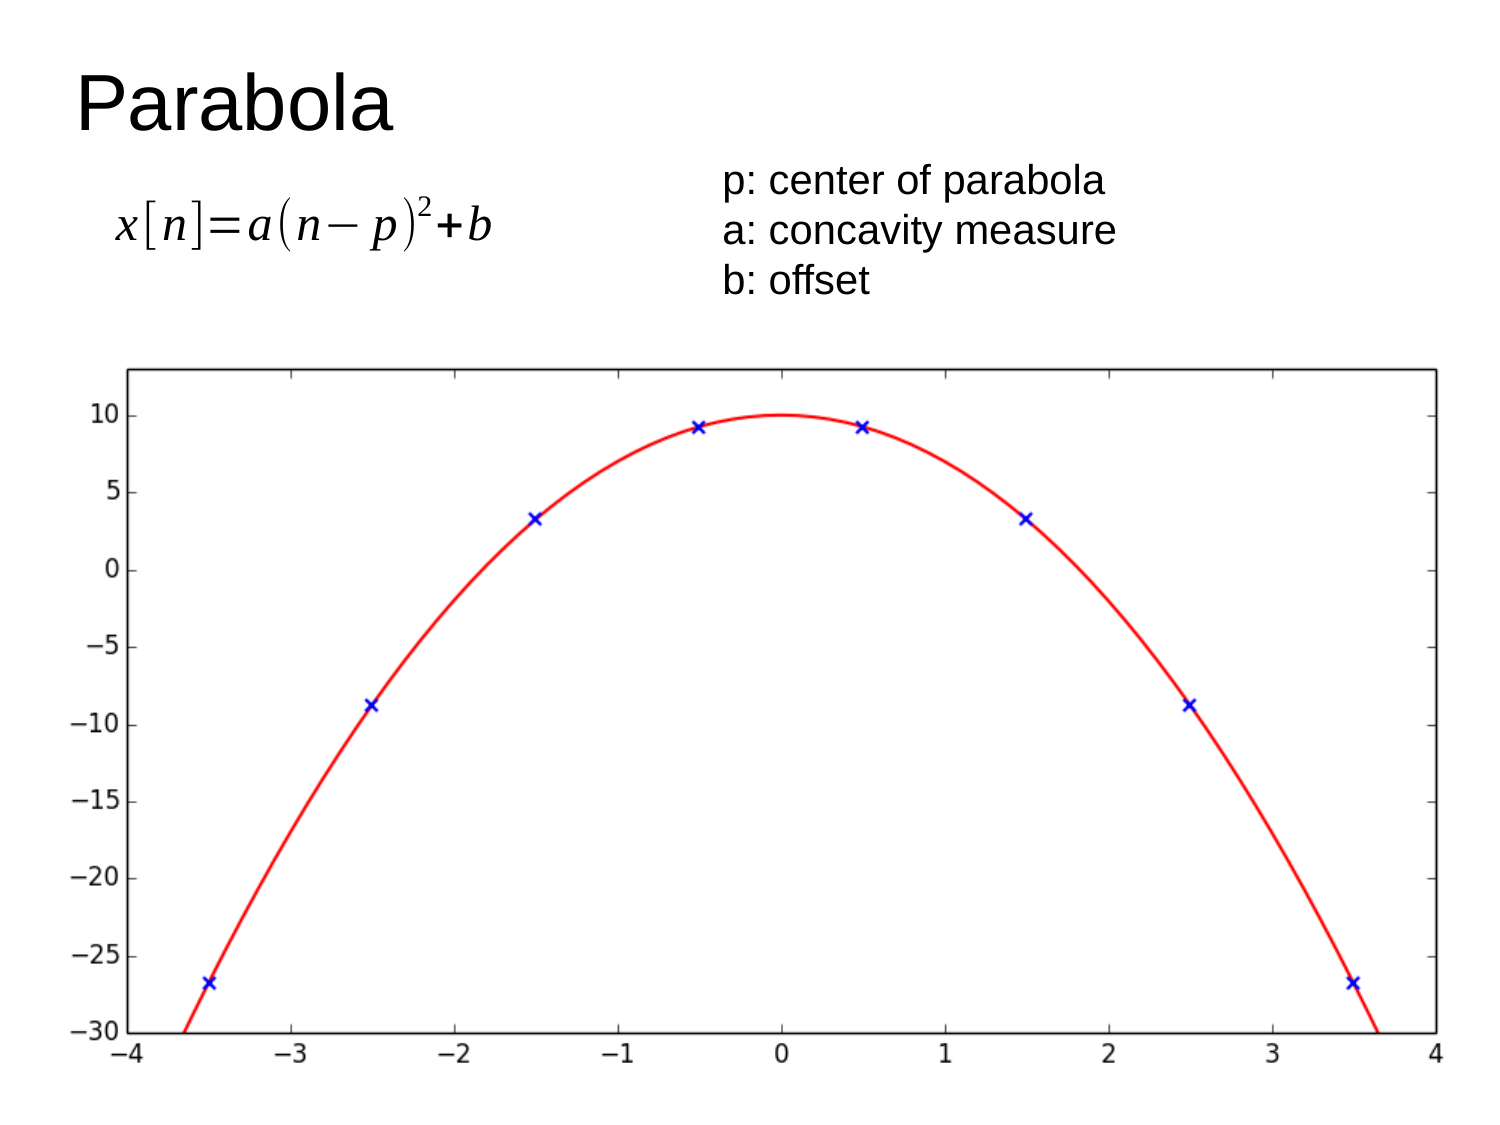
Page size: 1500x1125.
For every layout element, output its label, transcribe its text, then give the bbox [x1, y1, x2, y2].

chart [105, 189, 500, 255]
title Parabola [75, 9, 1425, 198]
picture [43, 342, 1469, 1093]
text_box p: center of parabola a: concavity measure b: offset [707, 145, 1133, 311]
